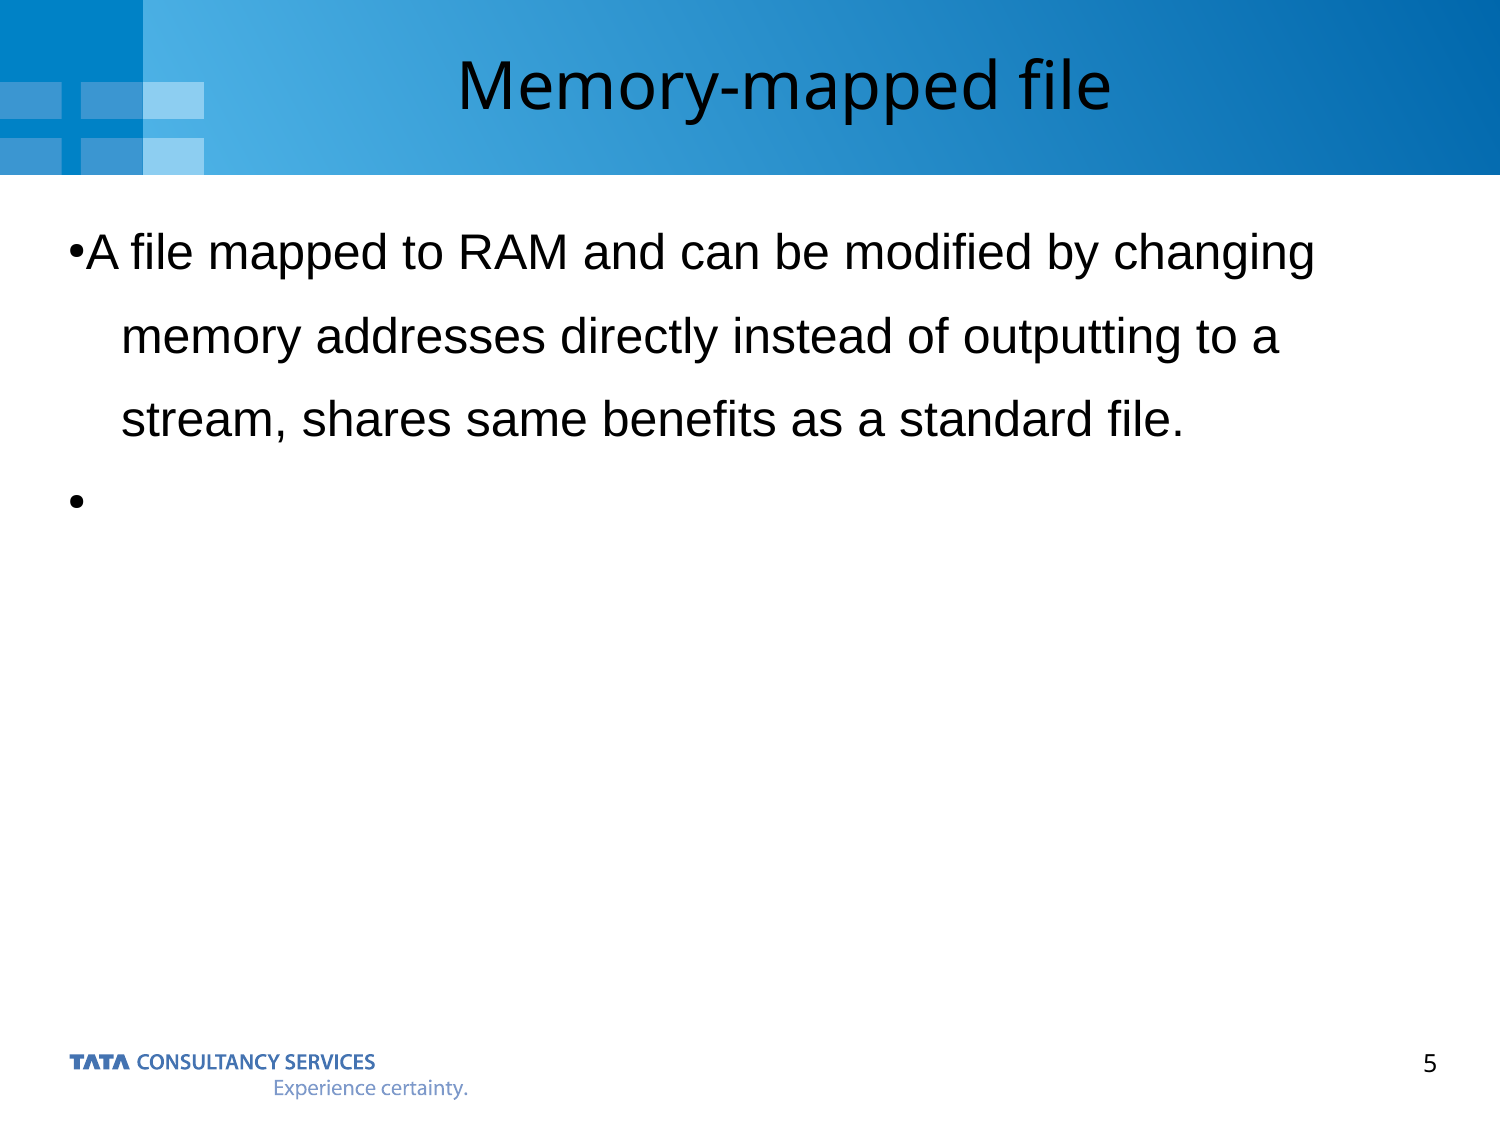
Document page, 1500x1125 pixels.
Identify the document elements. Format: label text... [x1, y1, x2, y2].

text_box Memory-mapped file [224, 11, 1347, 154]
text_box A file mapped to RAM and can be modified by changing memory addresses directly instead of outputting to a stream, shares same benefits as a standard file. [35, 188, 1465, 1040]
